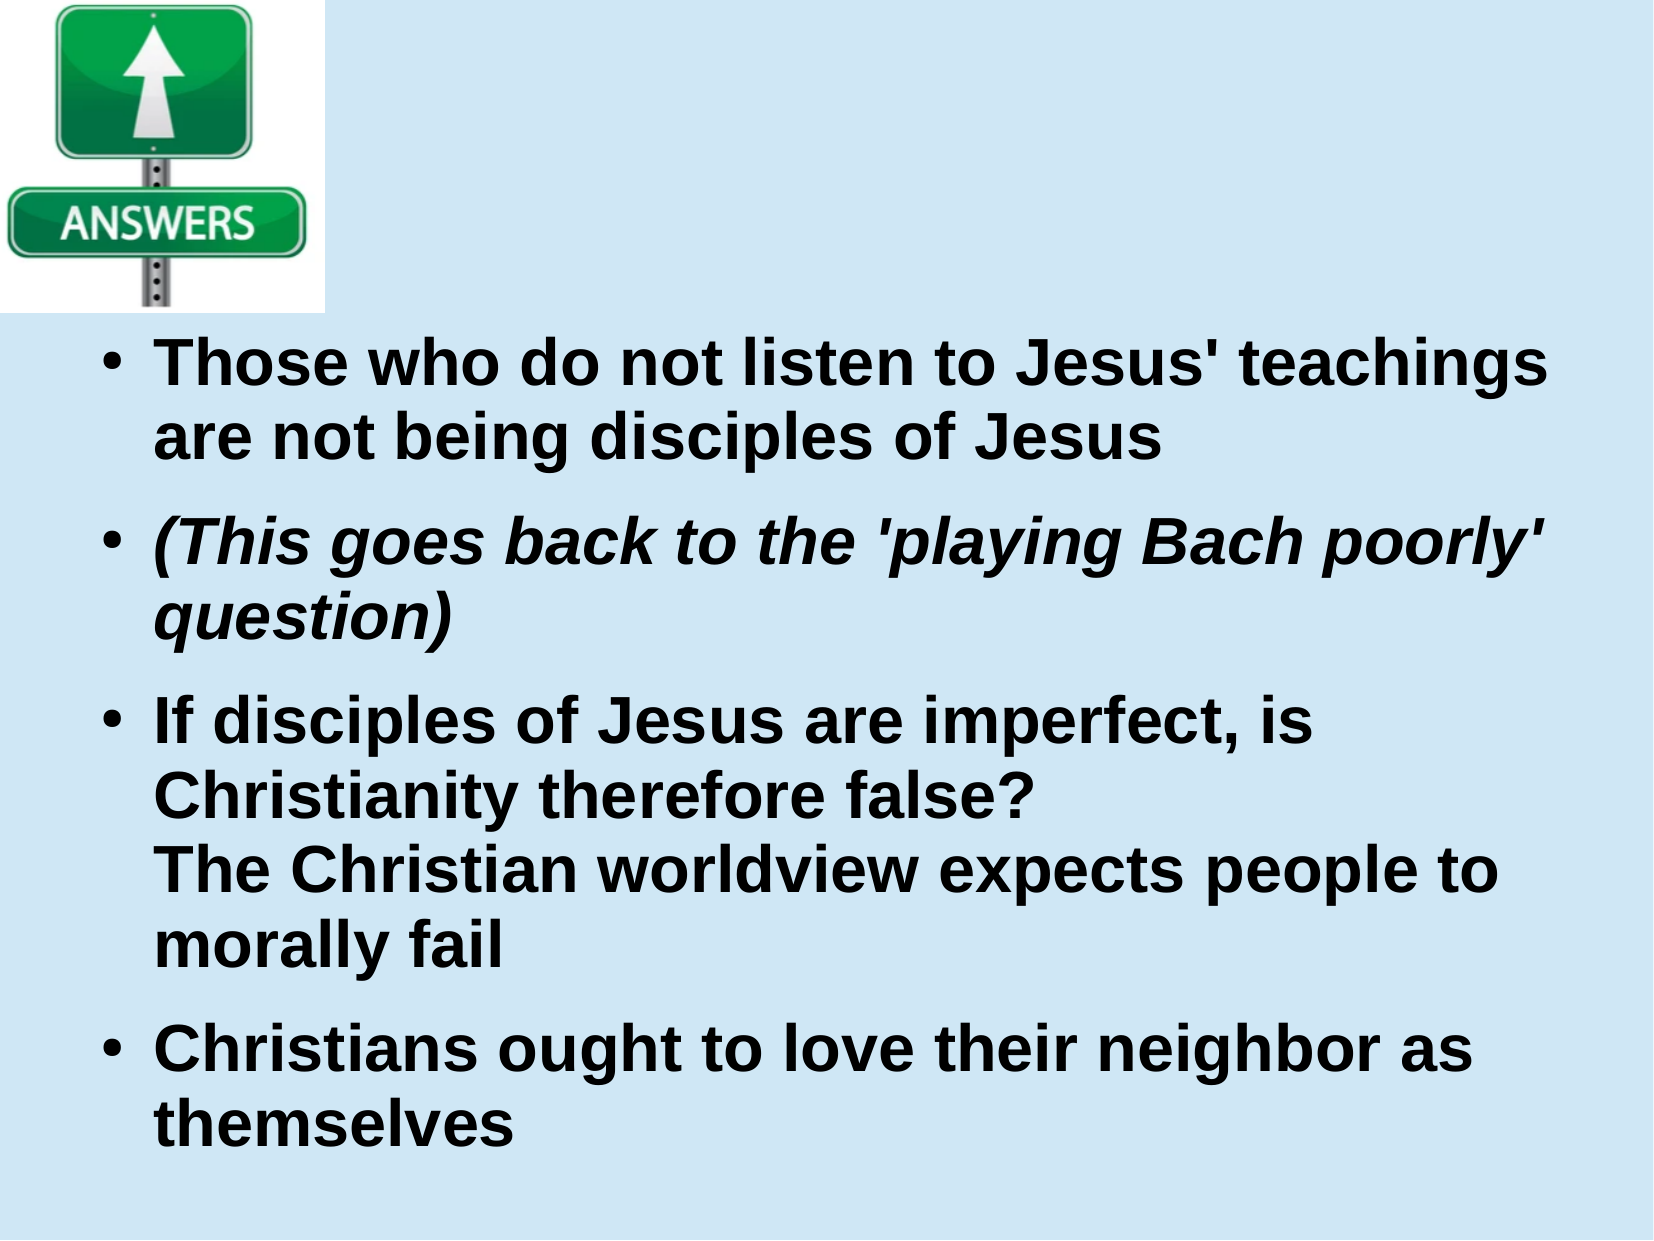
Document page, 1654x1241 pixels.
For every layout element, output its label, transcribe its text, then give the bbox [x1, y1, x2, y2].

list Those who do not listen to Jesus' teachings are not being disciples of Jesus (This goes back to the 'playing Bach poorly' question) If disciples of Jesus are imperfect, is Christianity therefore false? The Christian worldview expects people to morally fail Christians ought to love their neighbor as themselves [82, 324, 1571, 1162]
picture [0, 0, 325, 313]
